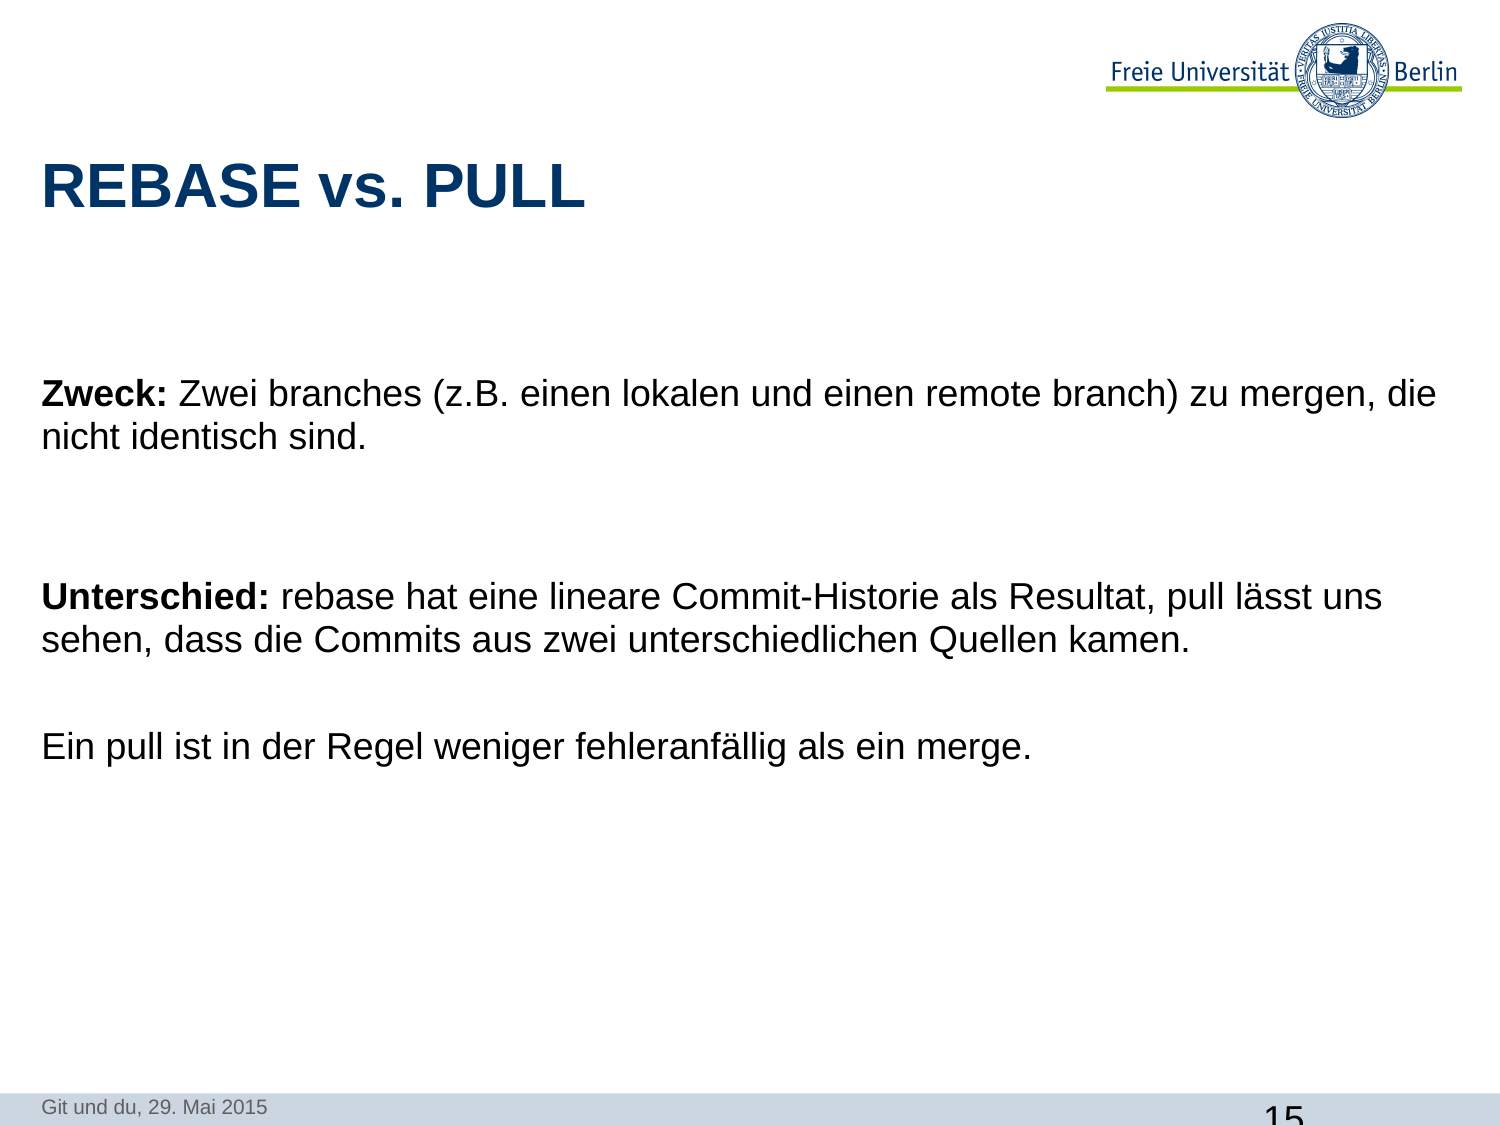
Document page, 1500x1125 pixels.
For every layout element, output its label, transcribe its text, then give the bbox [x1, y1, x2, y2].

title REBASE vs. PULL [41, 150, 1460, 221]
list Zweck: Zwei branches (z.B. einen lokalen und einen remote branch) zu mergen, die nicht identisch sind. Unterschied: rebase hat eine lineare Commit-Historie als Resultat, pull lässt uns sehen, dass die Commits aus zwei unterschiedlichen Quellen kamen. Ein pull ist in der Regel weniger fehleranfällig als ein merge. [41, 265, 1460, 1064]
picture [1106, 23, 1462, 118]
